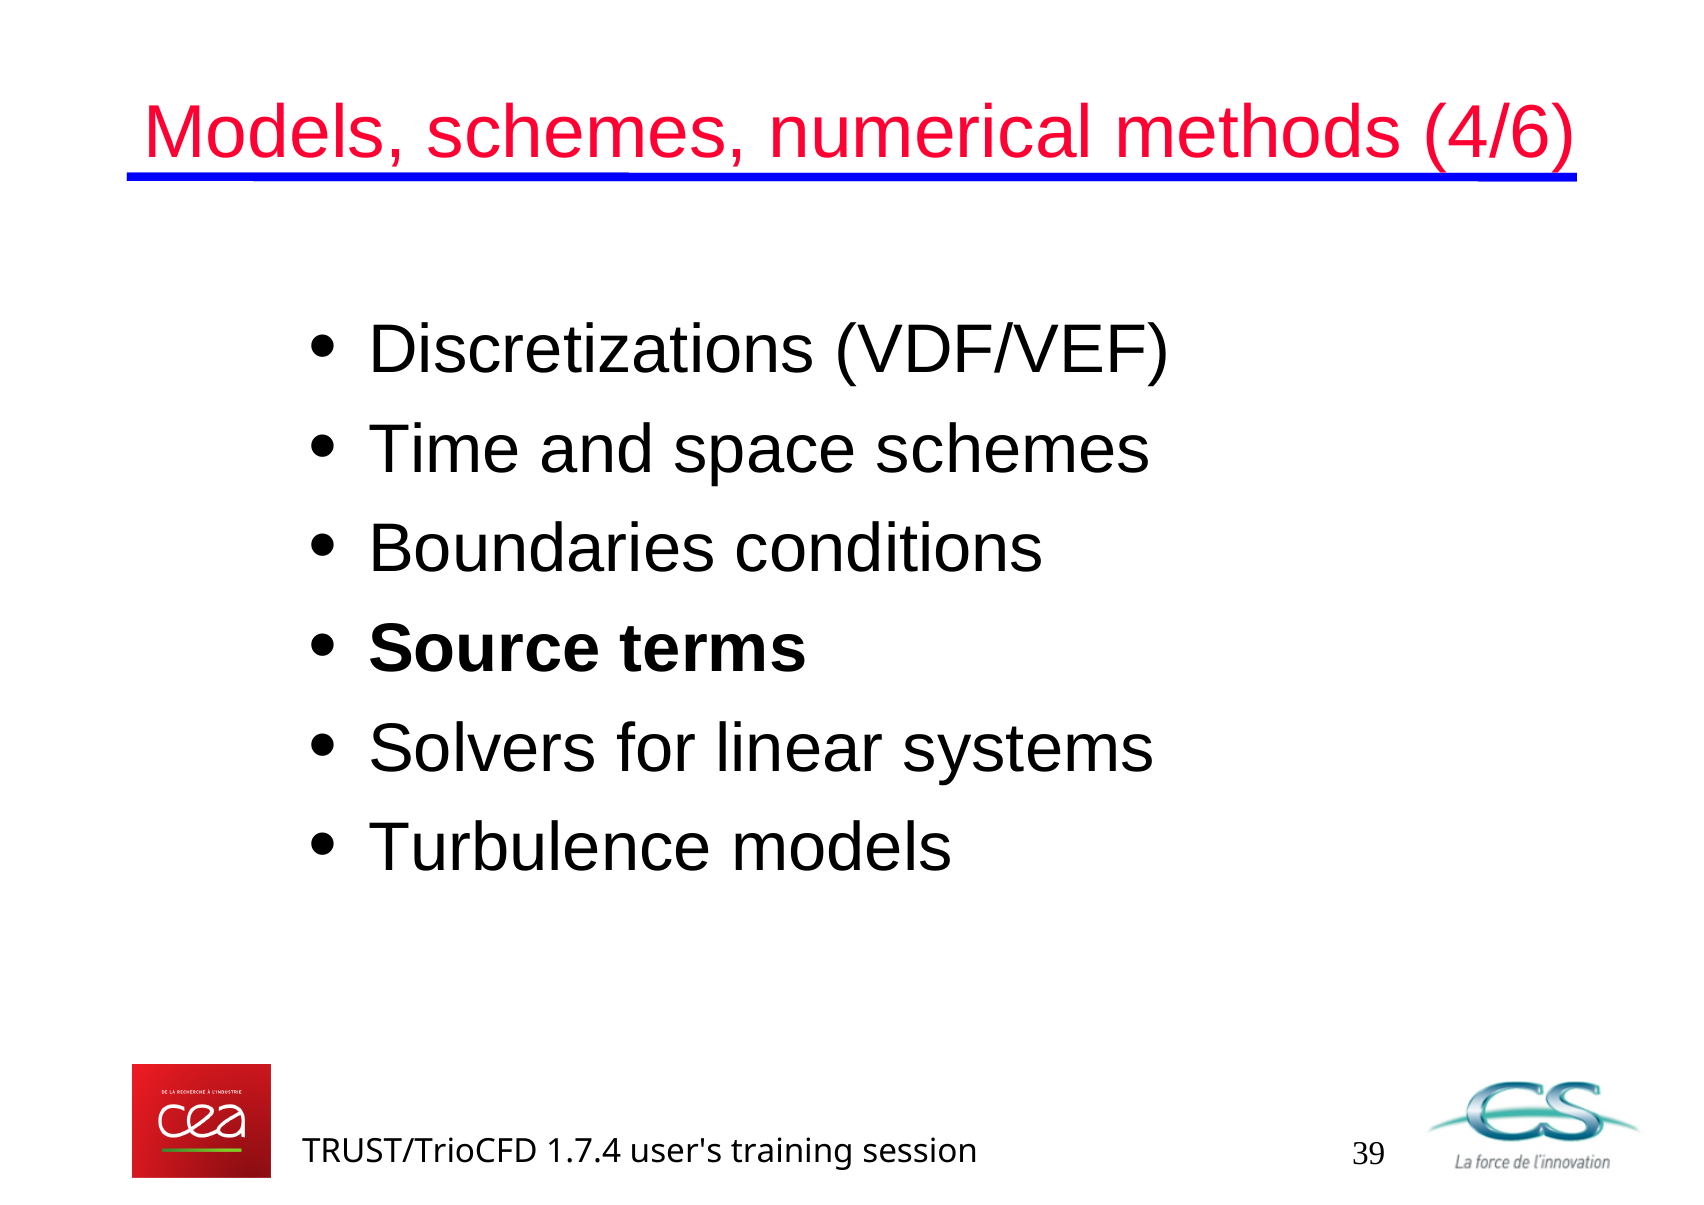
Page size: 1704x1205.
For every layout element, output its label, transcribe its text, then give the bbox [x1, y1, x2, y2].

title Models, schemes, numerical methods (4/6) [127, 39, 1661, 215]
picture [132, 1064, 271, 1178]
picture [1423, 1072, 1648, 1179]
list Discretizations (VDF/VEF) Time and space schemes Boundaries conditions Source terms Solvers for linear systems Turbulence models [293, 296, 1434, 908]
